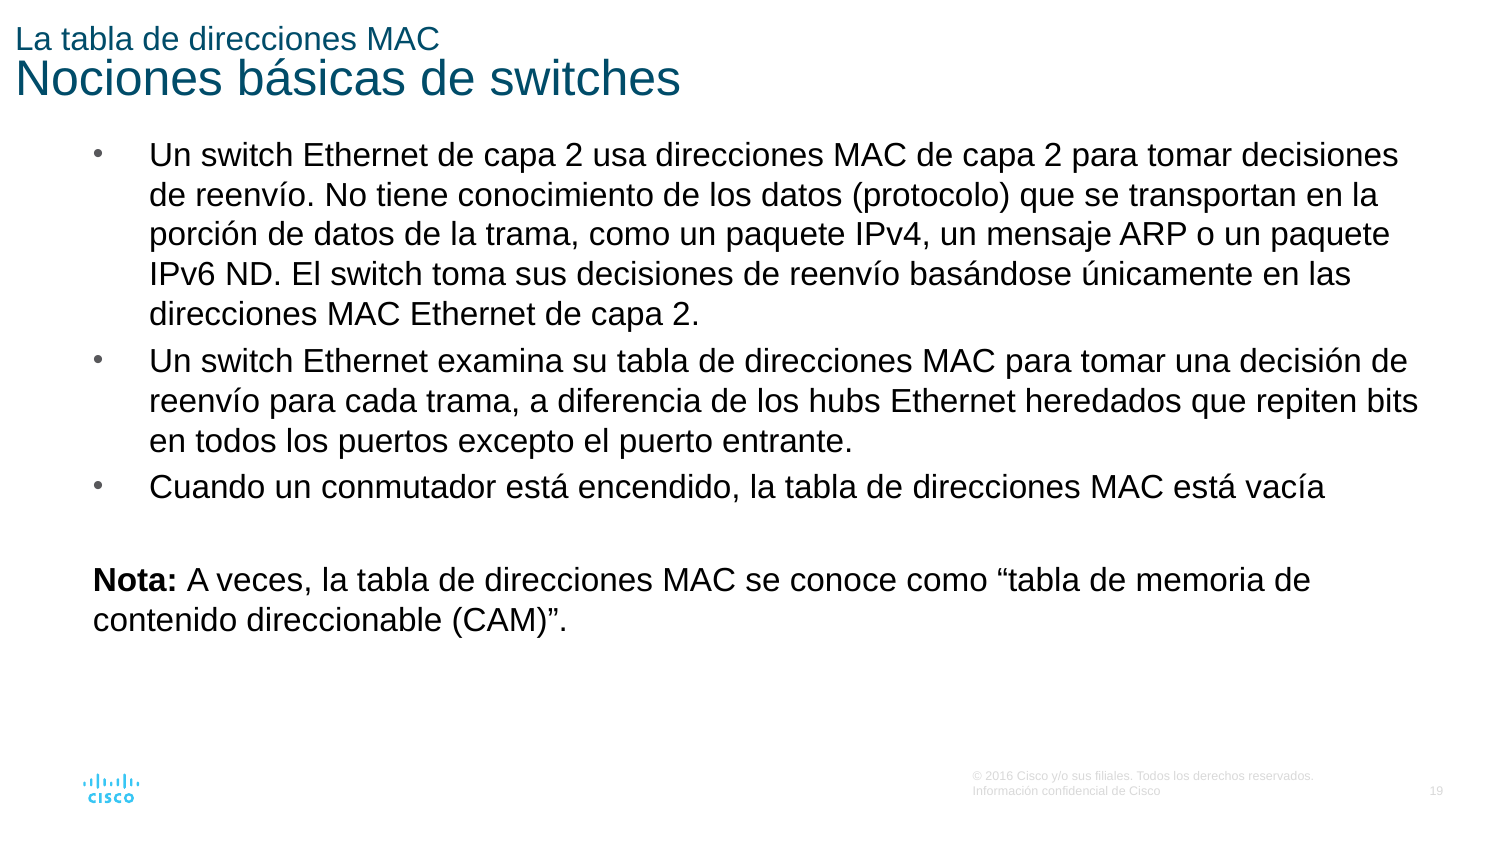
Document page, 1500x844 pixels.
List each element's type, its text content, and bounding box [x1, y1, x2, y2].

title La tabla de direcciones MAC Nociones básicas de switches [0, 5, 1369, 126]
list Un switch Ethernet de capa 2 usa direcciones MAC de capa 2 para tomar decisiones de reenvío. No tiene conocimiento de los datos (protocolo) que se transportan en la porción de datos de la trama, como un paquete IPv4, un mensaje ARP o un paquete IPv6 ND. El switch toma sus decisiones de reenvío basándose únicamente en las direcciones MAC Ethernet de capa 2. Un switch Ethernet examina su tabla de direcciones MAC para tomar una decisión de reenvío para cada trama, a diferencia de los hubs Ethernet heredados que repiten bits en todos los puertos excepto el puerto entrante. Cuando un conmutador está encendido, la tabla de direcciones MAC está vacía Nota: A veces, la tabla de direcciones MAC se conoce como “tabla de memoria de contenido direccionable (CAM)”. [77, 125, 1437, 726]
